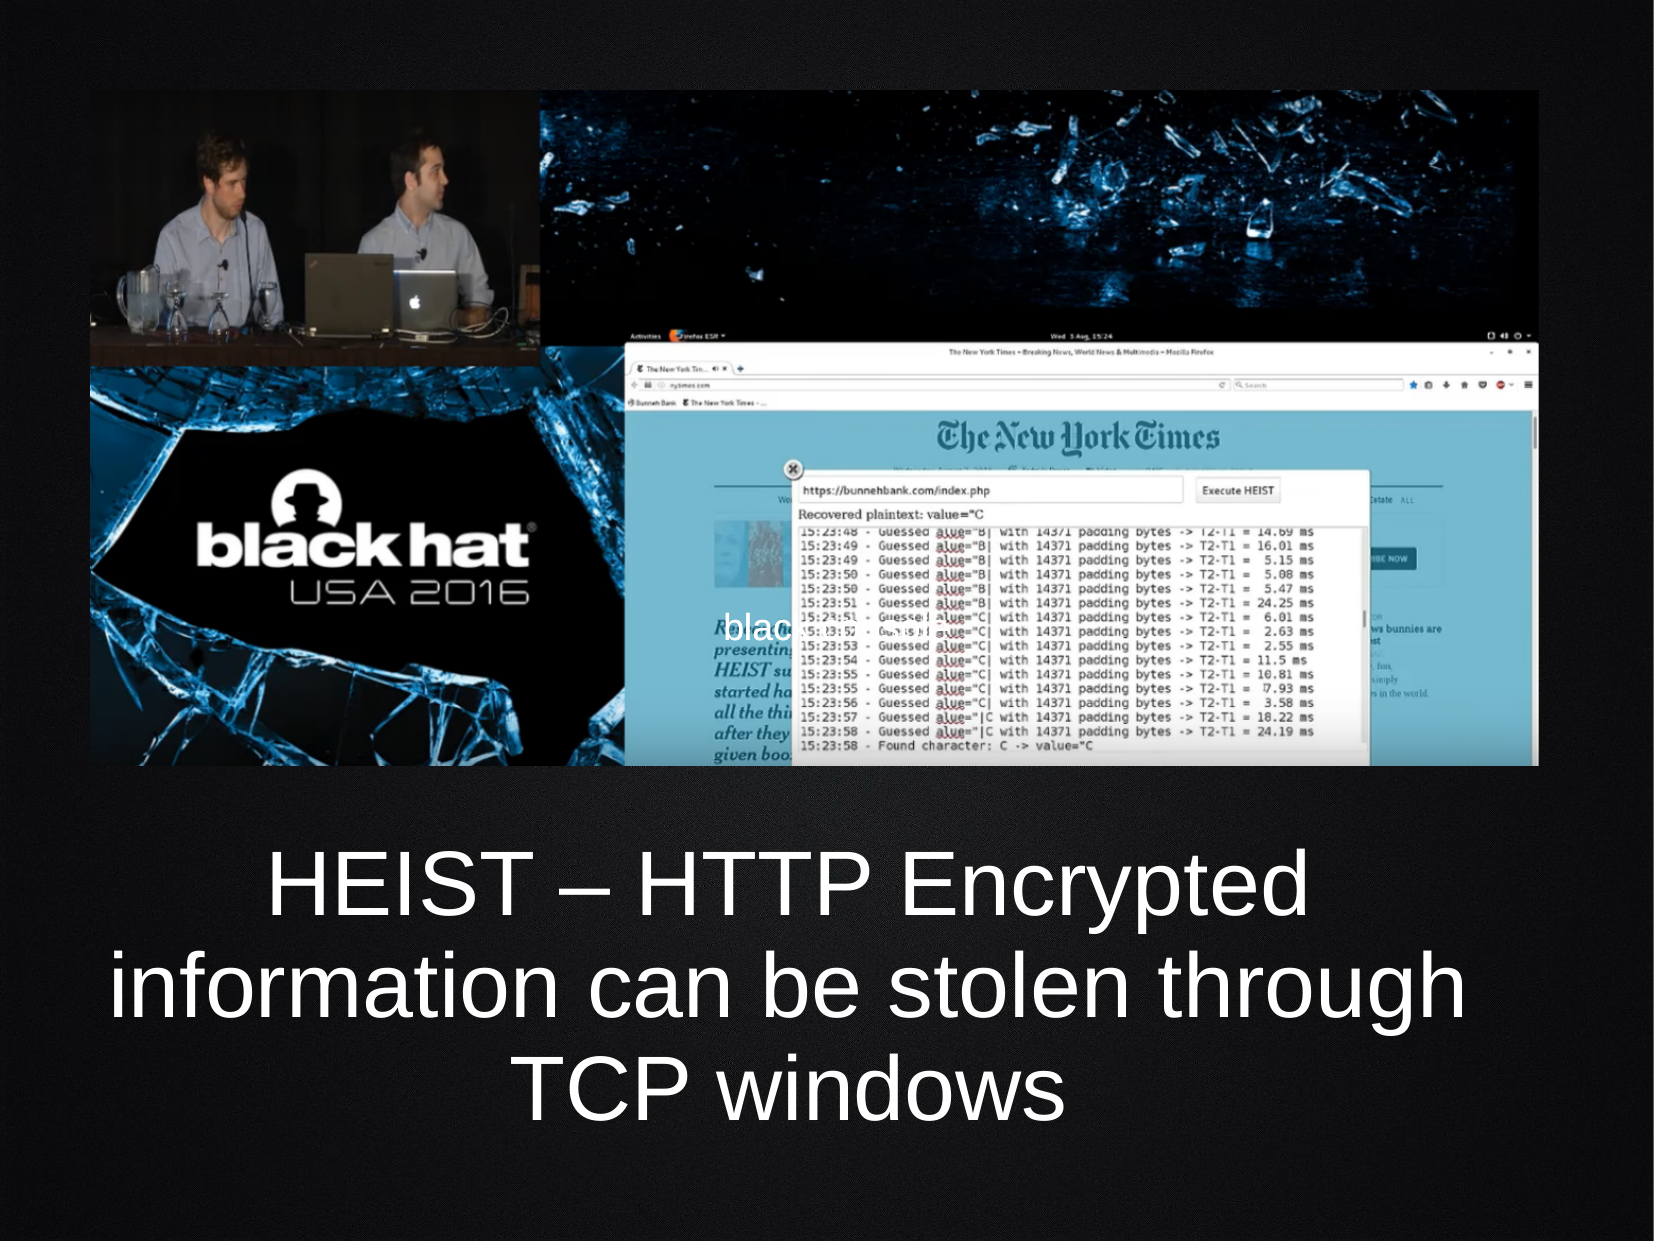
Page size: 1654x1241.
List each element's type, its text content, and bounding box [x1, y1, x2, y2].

picture [0, 0, 1654, 1241]
title HEIST – HTTP Encrypted information can be stolen through TCP windows [45, 832, 1534, 1141]
text_box black console [708, 598, 965, 656]
